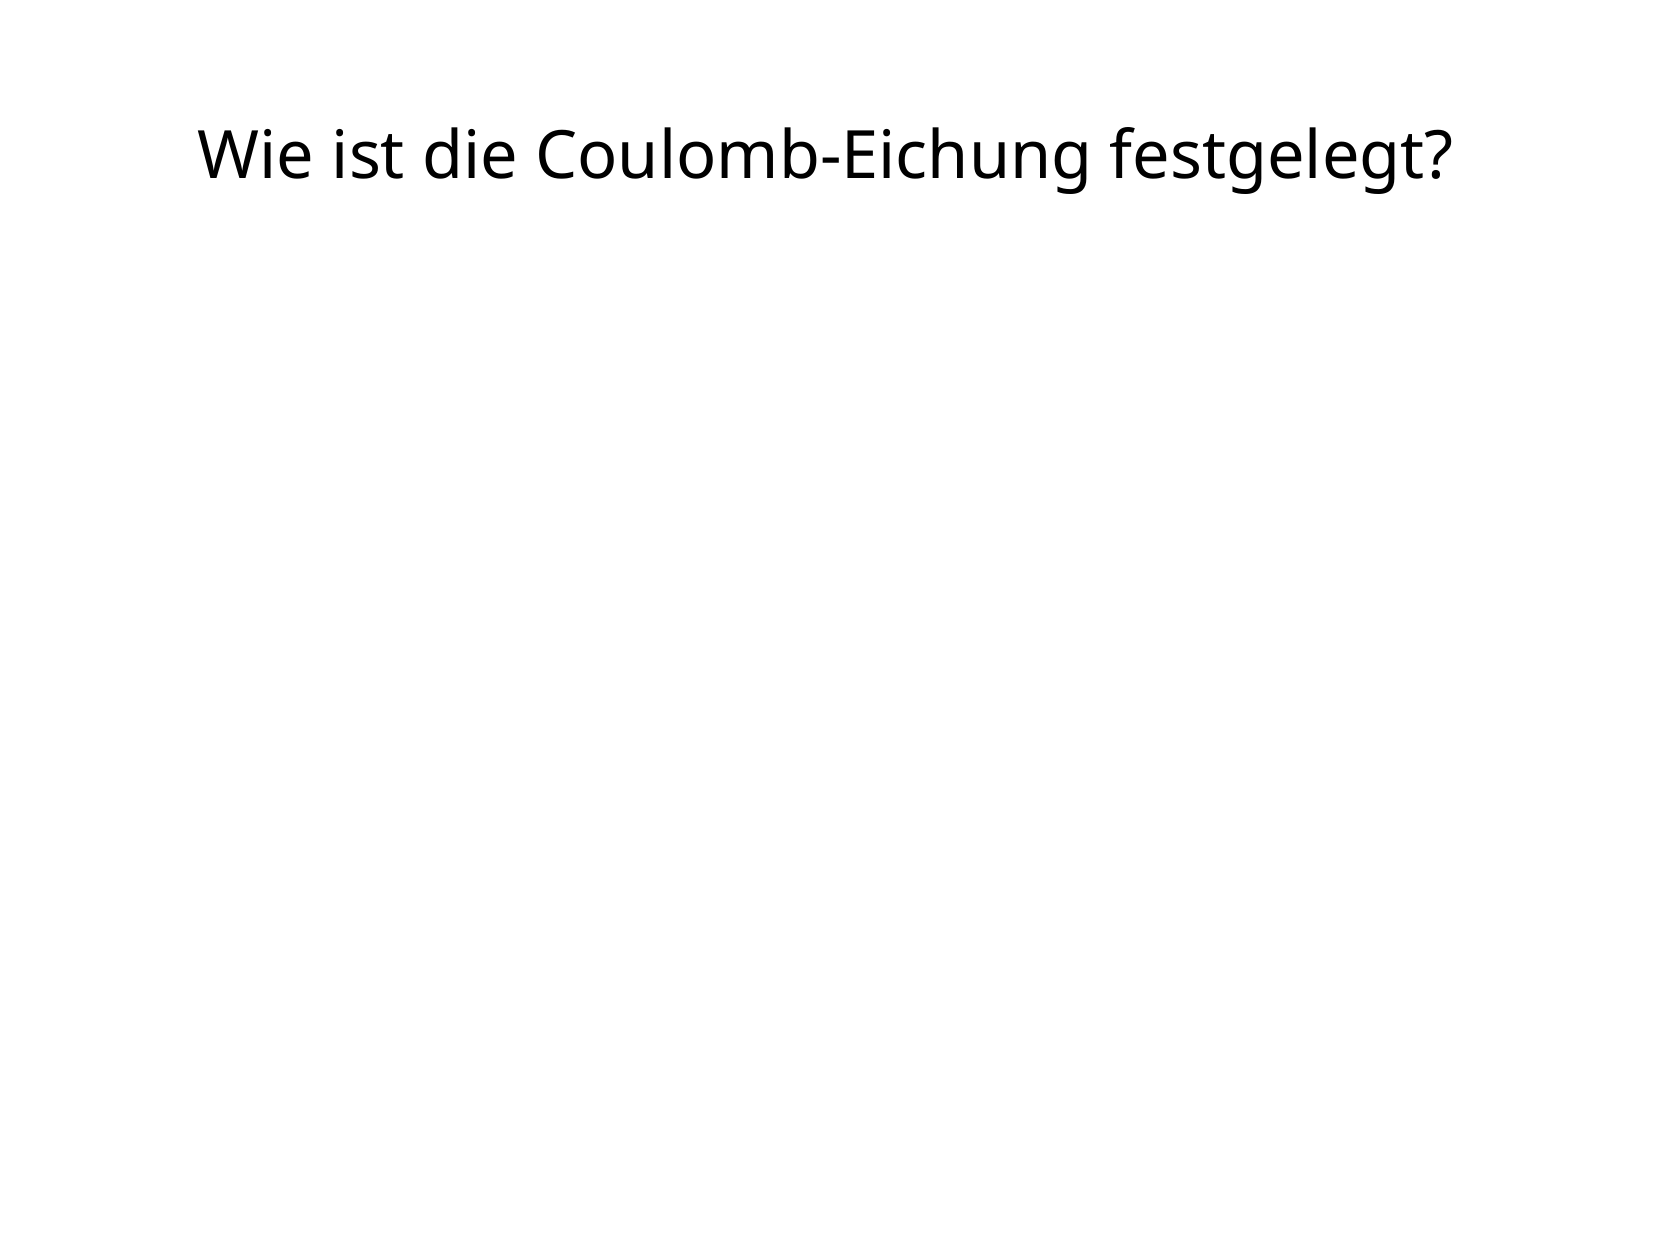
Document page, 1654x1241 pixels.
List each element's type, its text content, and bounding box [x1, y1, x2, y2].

title Wie ist die Coulomb-Eichung festgelegt? [82, 49, 1571, 257]
